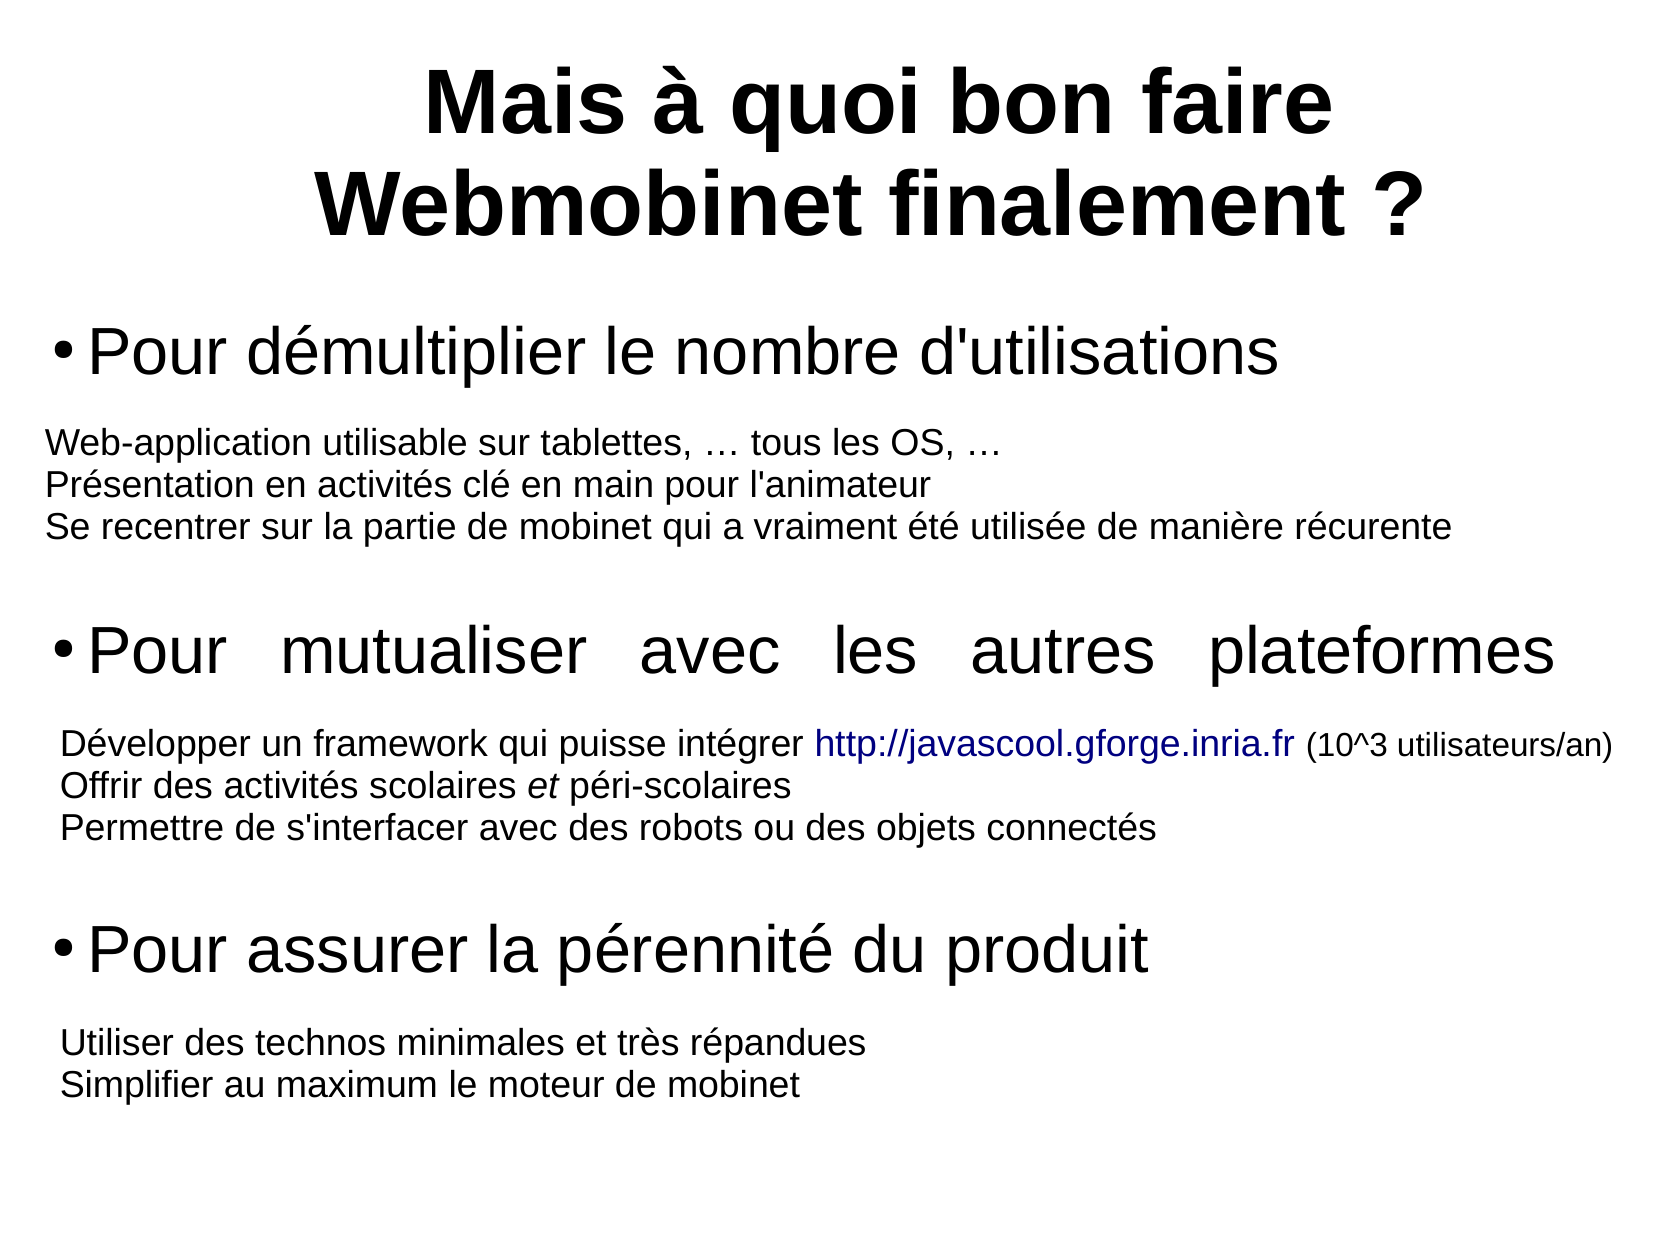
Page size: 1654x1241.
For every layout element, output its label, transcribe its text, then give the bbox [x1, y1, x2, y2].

text_box Web-application utilisable sur tablettes, … tous les OS, … Présentation en activités clé en main pour l'animateur Se recentrer sur la partie de mobinet qui a vraiment été utilisée de manière récurente [30, 414, 1516, 556]
text_box Développer un framework qui puisse intégrer http://javascool.gforge.inria.fr (10^3 utilisateurs/an) Offrir des activités scolaires et péri-scolaires Permettre de s'interfacer avec des robots ou des objets connectés [45, 715, 1636, 857]
text_box Utiliser des technos minimales et très répandues Simplifier au maximum le moteur de mobinet [45, 1014, 1531, 1114]
text_box Pour démultiplier le nombre d'utilisations Pour mutualiser avec les autres plateformes Pour assurer la pérennité du produit [16, 313, 1610, 1192]
title Mais à quoi bon faire Webmobinet finalement ? [82, 49, 1571, 257]
